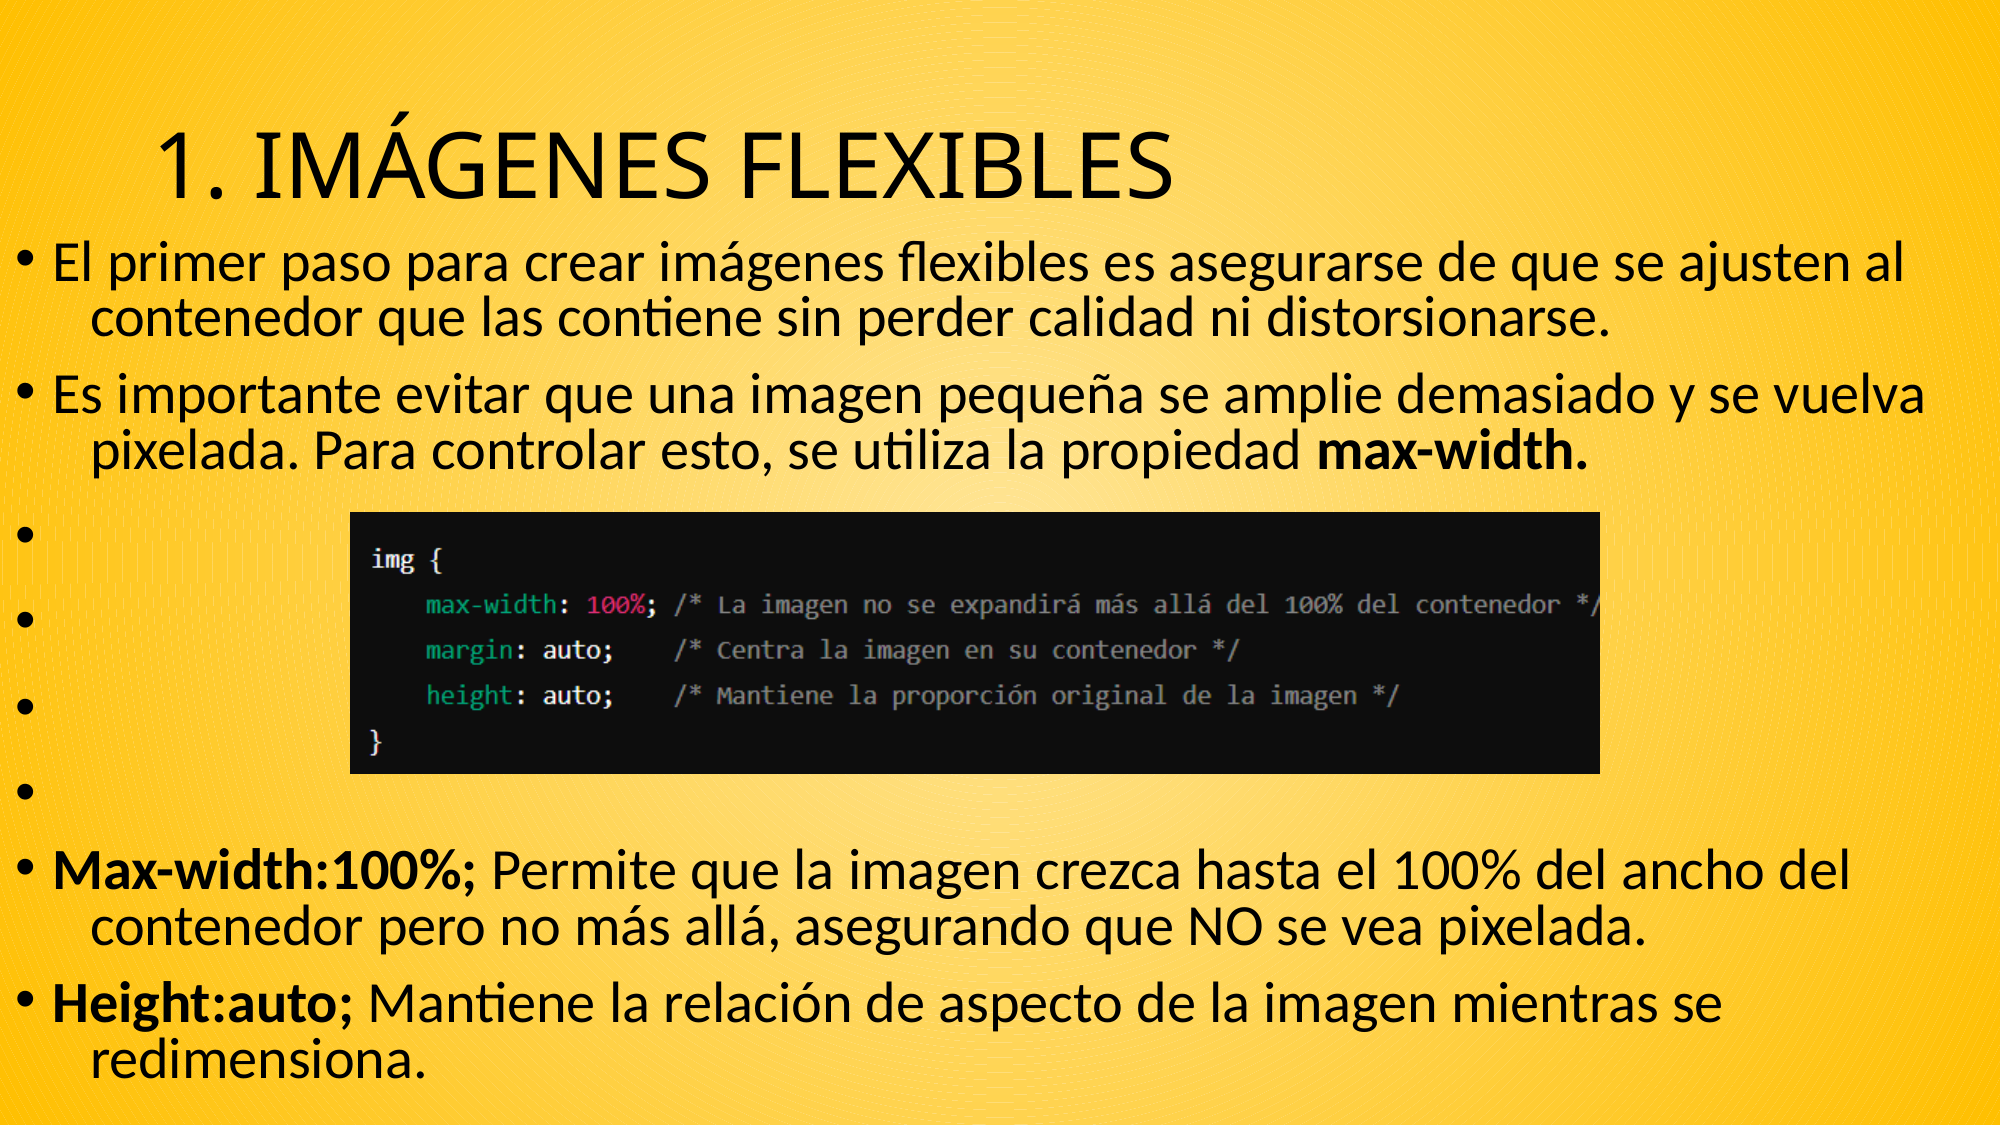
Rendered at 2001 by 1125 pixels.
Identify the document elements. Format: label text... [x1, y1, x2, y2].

title 1. IMÁGENES FLEXIBLES [137, 59, 1863, 228]
picture [350, 512, 1600, 774]
list El primer paso para crear imágenes flexibles es asegurarse de que se ajusten al contenedor que las contiene sin perder calidad ni distorsionarse. Es importante evitar que una imagen pequeña se amplie demasiado y se vuelva pixelada. Para controlar esto, se utiliza la propiedad max-width. Max-width:100%; Permite que la imagen crezca hasta el 100% del ancho del contenedor pero no más allá, asegurando que NO se vea pixelada. Height:auto; Mantiene la relación de aspecto de la imagen mientras se redimensiona. [0, 228, 2000, 1125]
